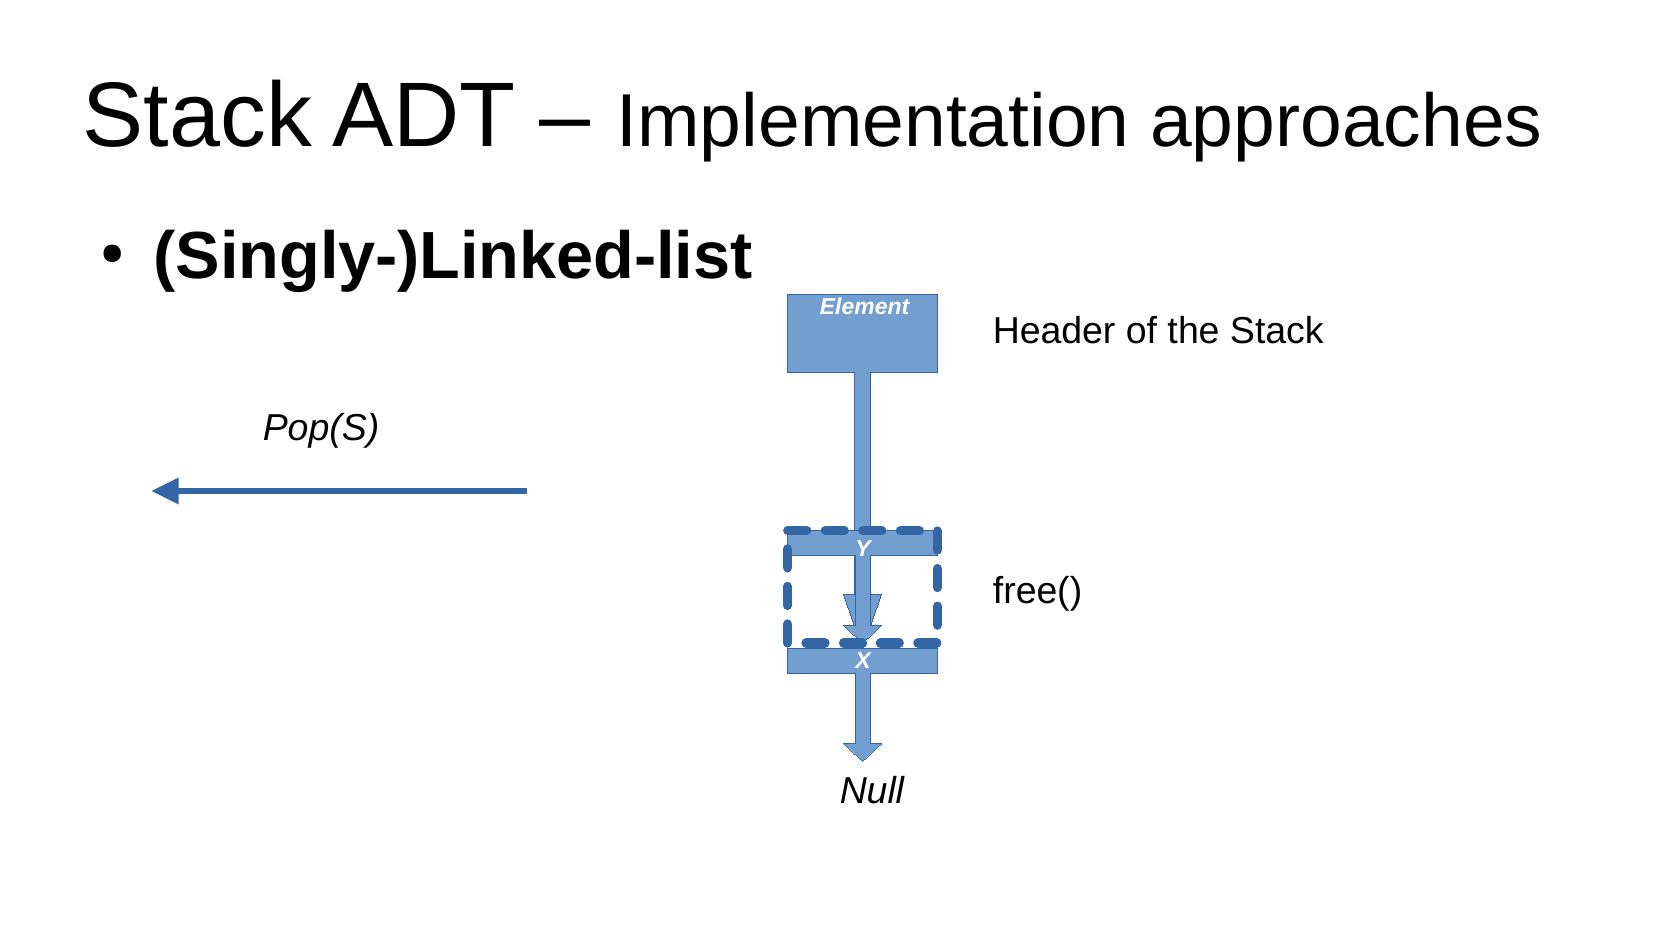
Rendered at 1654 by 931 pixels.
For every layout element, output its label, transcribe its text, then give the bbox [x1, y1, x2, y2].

text_box X [840, 640, 991, 682]
text_box [787, 294, 938, 528]
text_box Header of the Stack [978, 301, 1340, 359]
text_box Y [840, 528, 991, 569]
text_box free() [978, 561, 1098, 619]
title Stack ADT – Implementation approaches [82, 37, 1571, 193]
text_box [843, 569, 882, 639]
text_box Pop(S) [248, 398, 395, 456]
list (Singly-)Linked-list [82, 217, 1571, 758]
text_box [787, 530, 840, 556]
text_box [787, 648, 840, 674]
text_box Null [825, 761, 920, 819]
text_box Element [805, 286, 956, 327]
text_box [843, 682, 882, 762]
